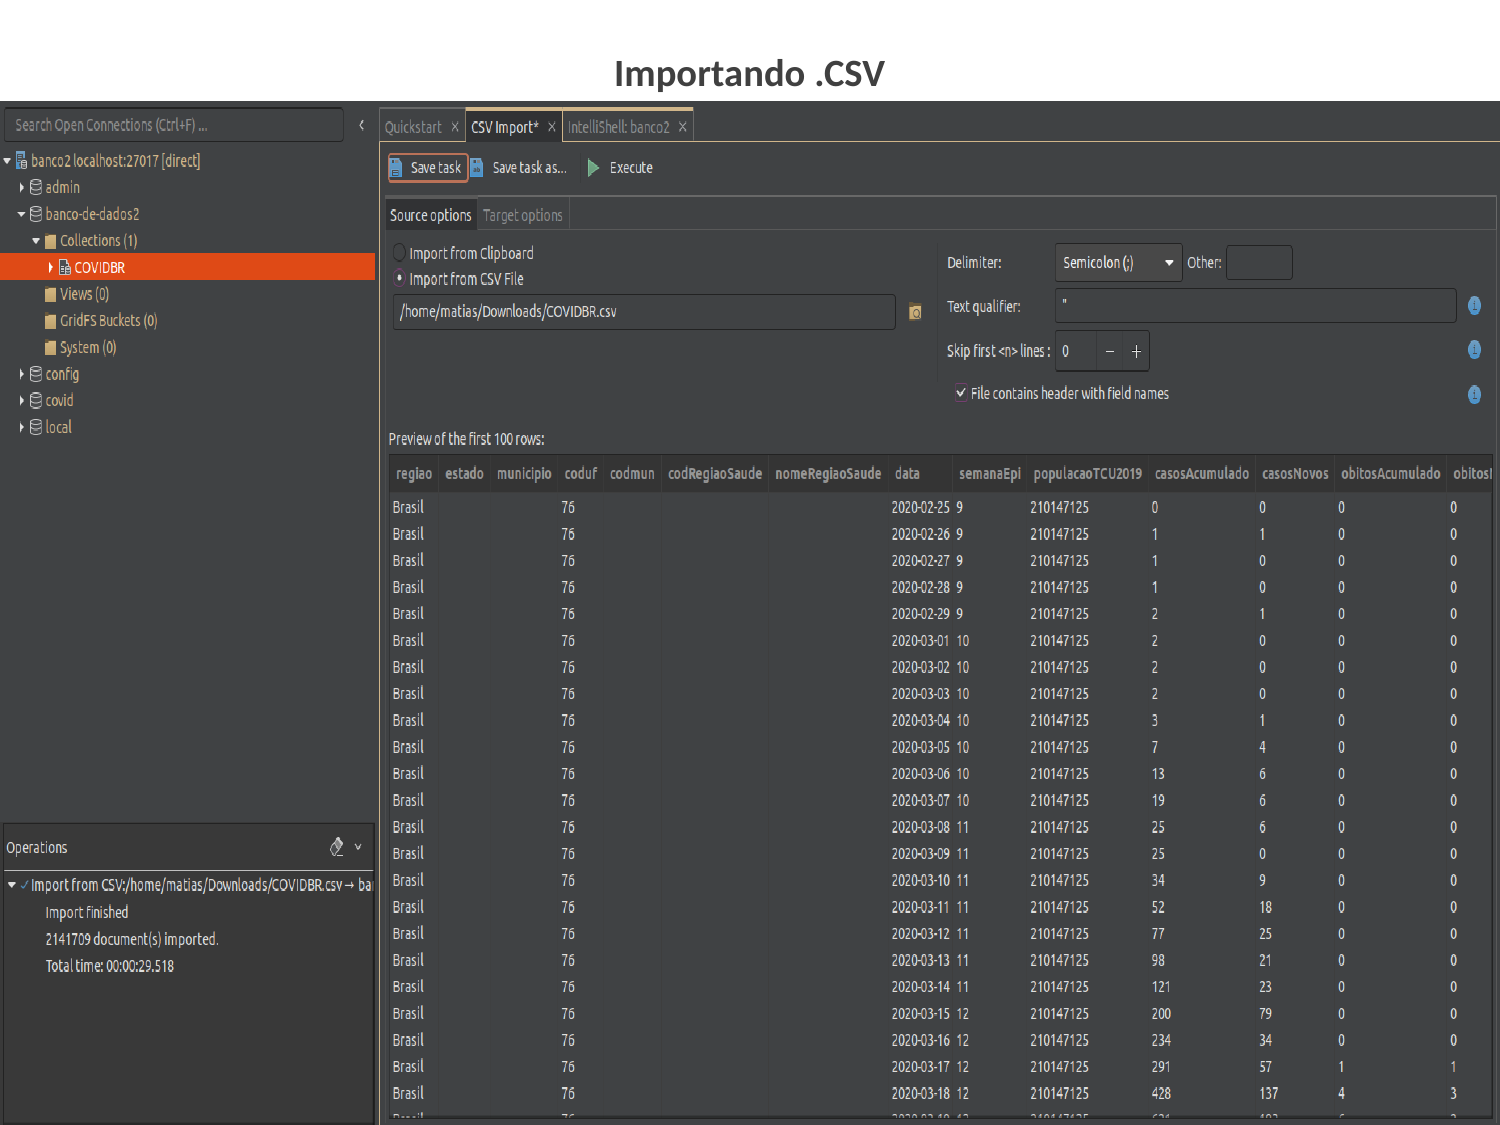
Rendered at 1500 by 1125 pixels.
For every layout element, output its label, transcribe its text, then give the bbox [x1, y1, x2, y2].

picture [0, 101, 1500, 1125]
title Importando .CSV [0, 47, 1500, 101]
